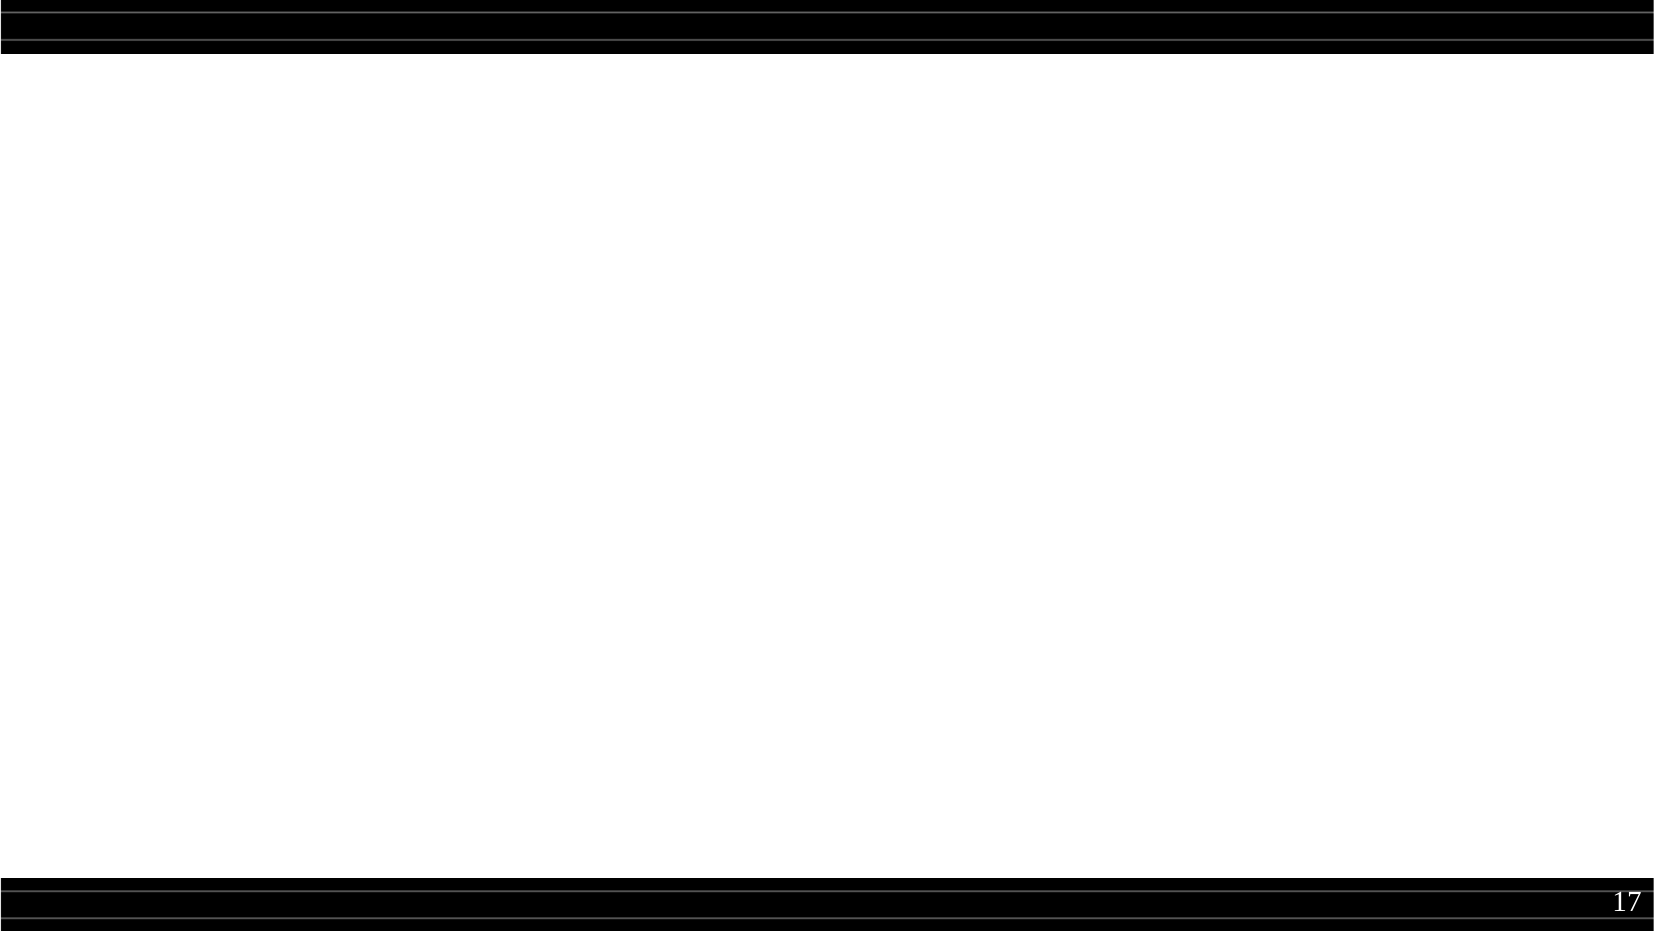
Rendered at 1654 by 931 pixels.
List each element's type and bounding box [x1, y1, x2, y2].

picture [0, 878, 1654, 931]
picture [0, 0, 1654, 54]
